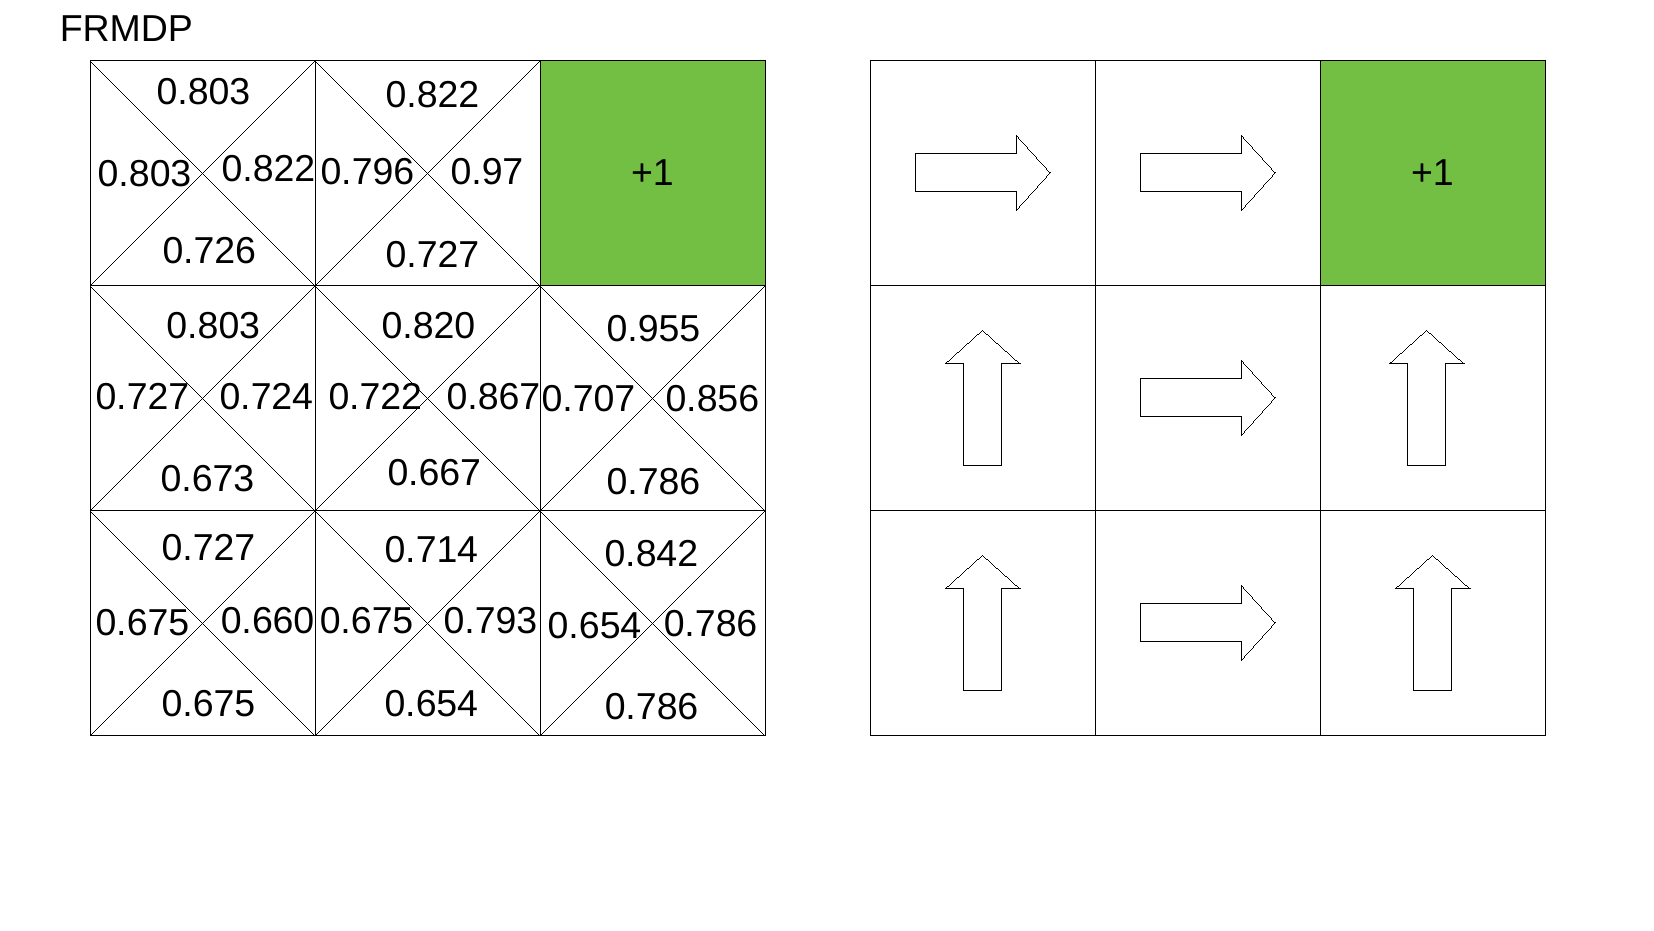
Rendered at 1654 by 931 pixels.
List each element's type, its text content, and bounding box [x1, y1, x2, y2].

text_box 0.660 [206, 592, 330, 650]
text_box 0.727 [146, 519, 271, 576]
text_box 0.820 [366, 296, 490, 354]
text_box 0.786 [589, 678, 714, 736]
text_box 0.675 [146, 675, 271, 732]
text_box 0.675 [80, 594, 205, 651]
text_box 0.97 [435, 143, 539, 201]
text_box 0.675 [304, 592, 429, 649]
text_box 0.673 [145, 450, 269, 508]
text_box 0.654 [532, 597, 656, 655]
text_box +1 [540, 60, 766, 286]
text_box 0.796 [305, 143, 430, 201]
text_box 0.724 [205, 367, 313, 425]
text_box +1 [1320, 60, 1546, 286]
text_box 0.822 [370, 66, 494, 124]
text_box 0.955 [591, 299, 715, 357]
text_box 0.707 [526, 370, 651, 428]
text_box FRMDP [45, 0, 208, 57]
text_box 0.654 [369, 674, 494, 732]
text_box 0.822 [206, 139, 331, 197]
text_box 0.667 [372, 444, 496, 502]
text_box 0.856 [651, 370, 775, 428]
text_box 0.714 [369, 521, 493, 578]
text_box 0.786 [649, 595, 773, 653]
text_box 0.842 [589, 524, 714, 582]
text_box 0.726 [147, 222, 271, 280]
text_box 0.867 [437, 367, 556, 425]
text_box 0.722 [313, 367, 437, 425]
text_box 0.727 [370, 225, 494, 283]
text_box 0.803 [151, 296, 275, 354]
text_box 0.786 [591, 453, 716, 511]
text_box 0.727 [80, 367, 205, 425]
text_box 0.793 [429, 592, 553, 649]
text_box 0.803 [82, 145, 206, 203]
text_box 0.803 [141, 62, 265, 120]
